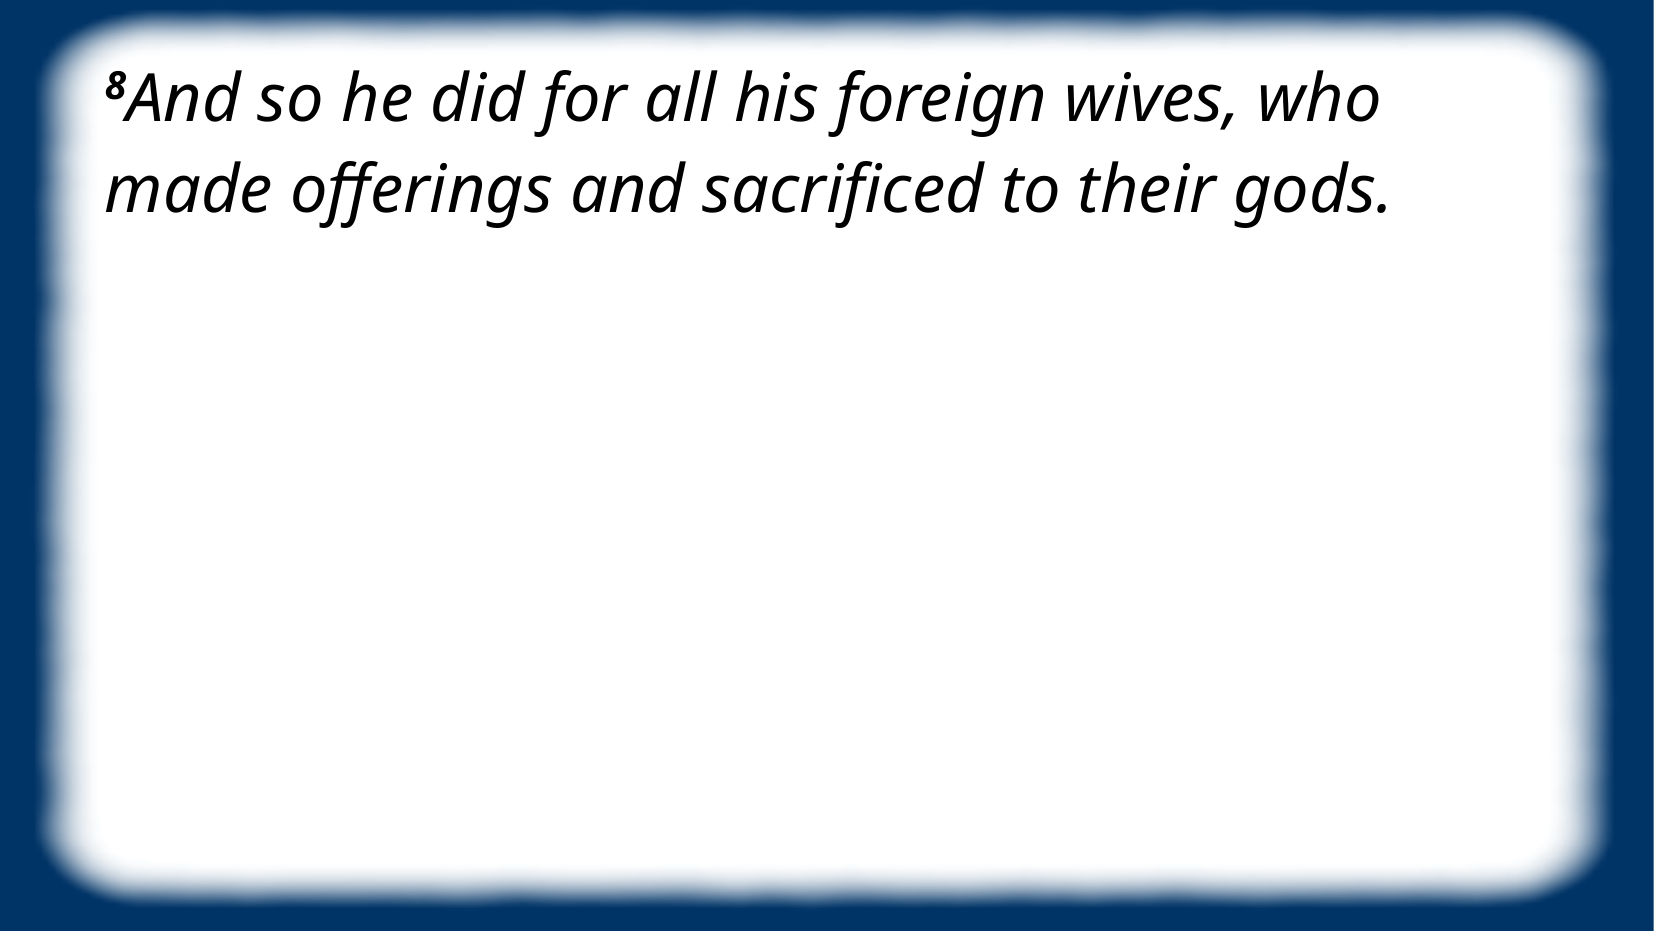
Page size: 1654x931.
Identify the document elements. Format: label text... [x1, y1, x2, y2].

picture [0, 0, 1654, 931]
text_box 8And so he did for all his foreign wives, who made offerings and sacrificed to their gods. [90, 42, 1561, 256]
